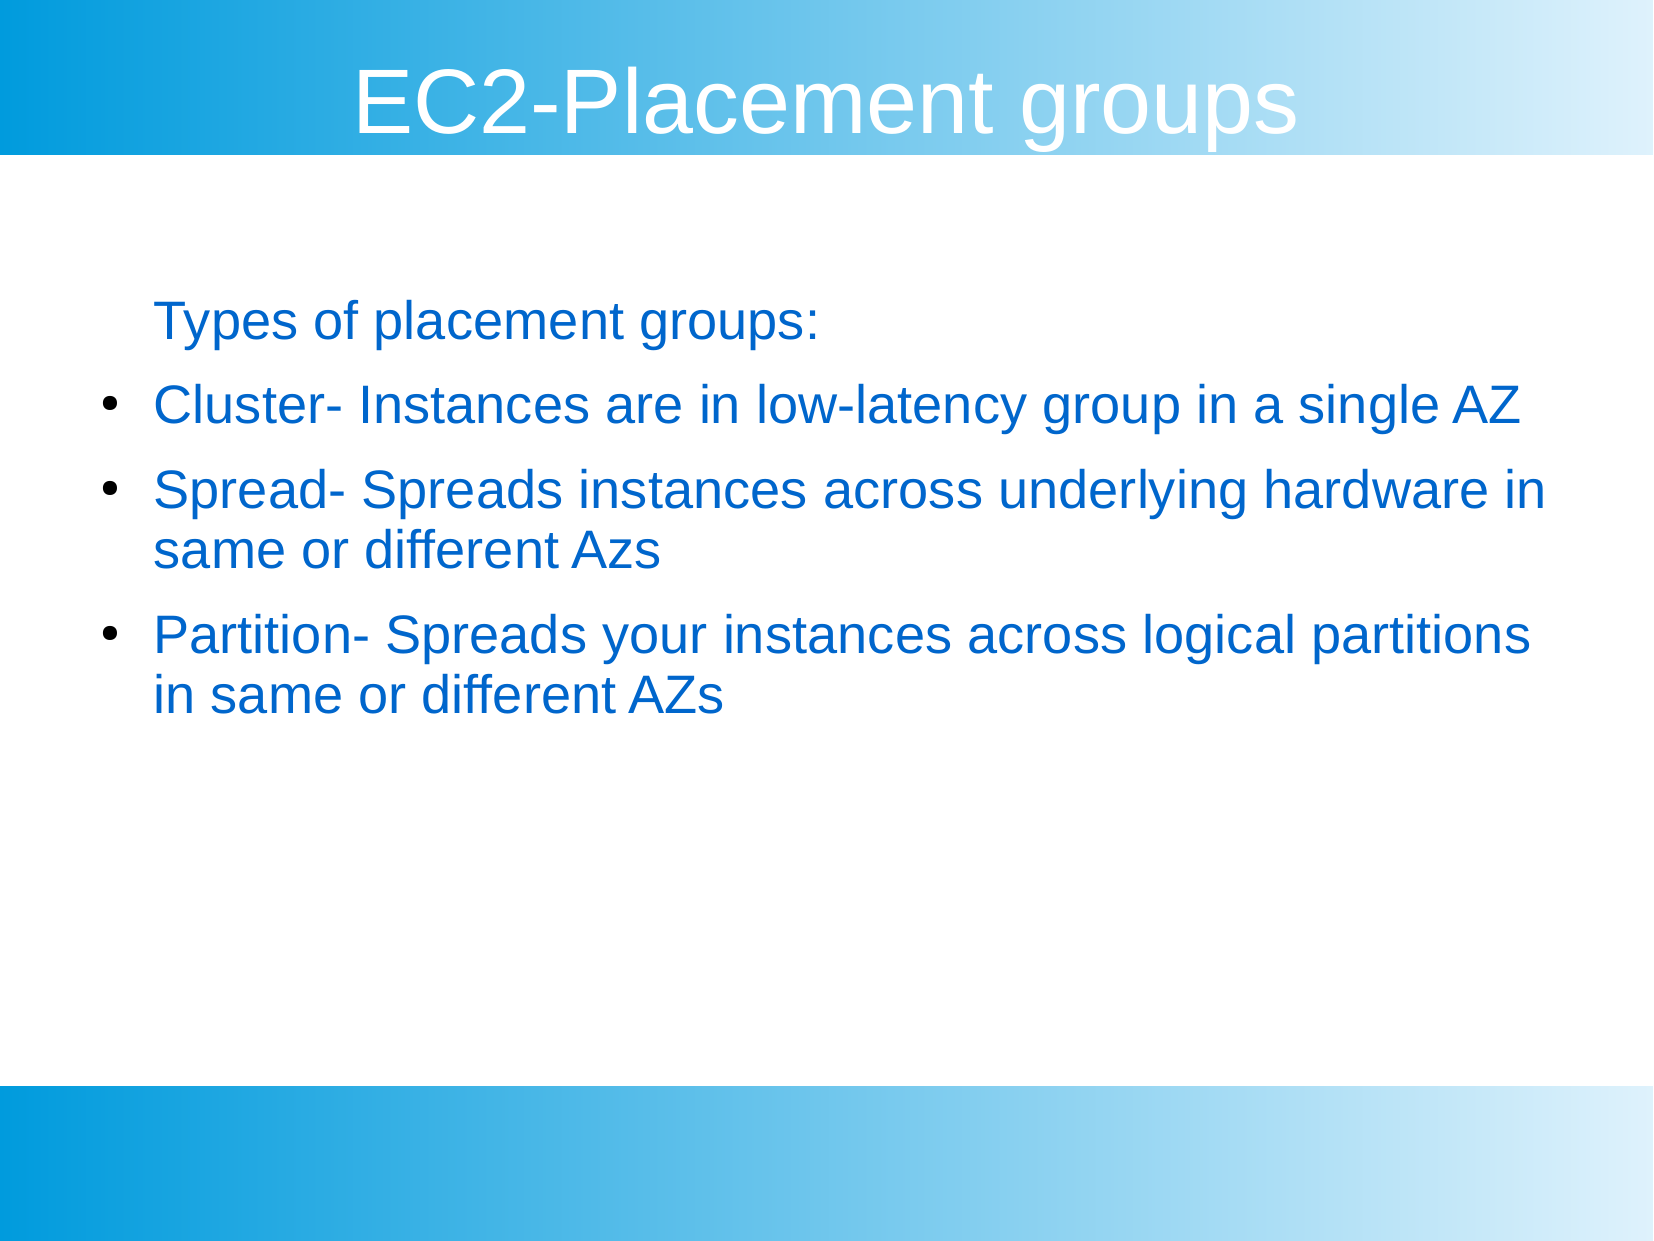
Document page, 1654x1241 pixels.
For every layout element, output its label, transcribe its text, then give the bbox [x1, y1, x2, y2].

title EC2-Placement groups [82, 49, 1571, 155]
list Types of placement groups: Cluster- Instances are in low-latency group in a single AZ Spread- Spreads instances across underlying hardware in same or different Azs Partition- Spreads your instances across logical partitions in same or different AZs [82, 290, 1571, 1010]
